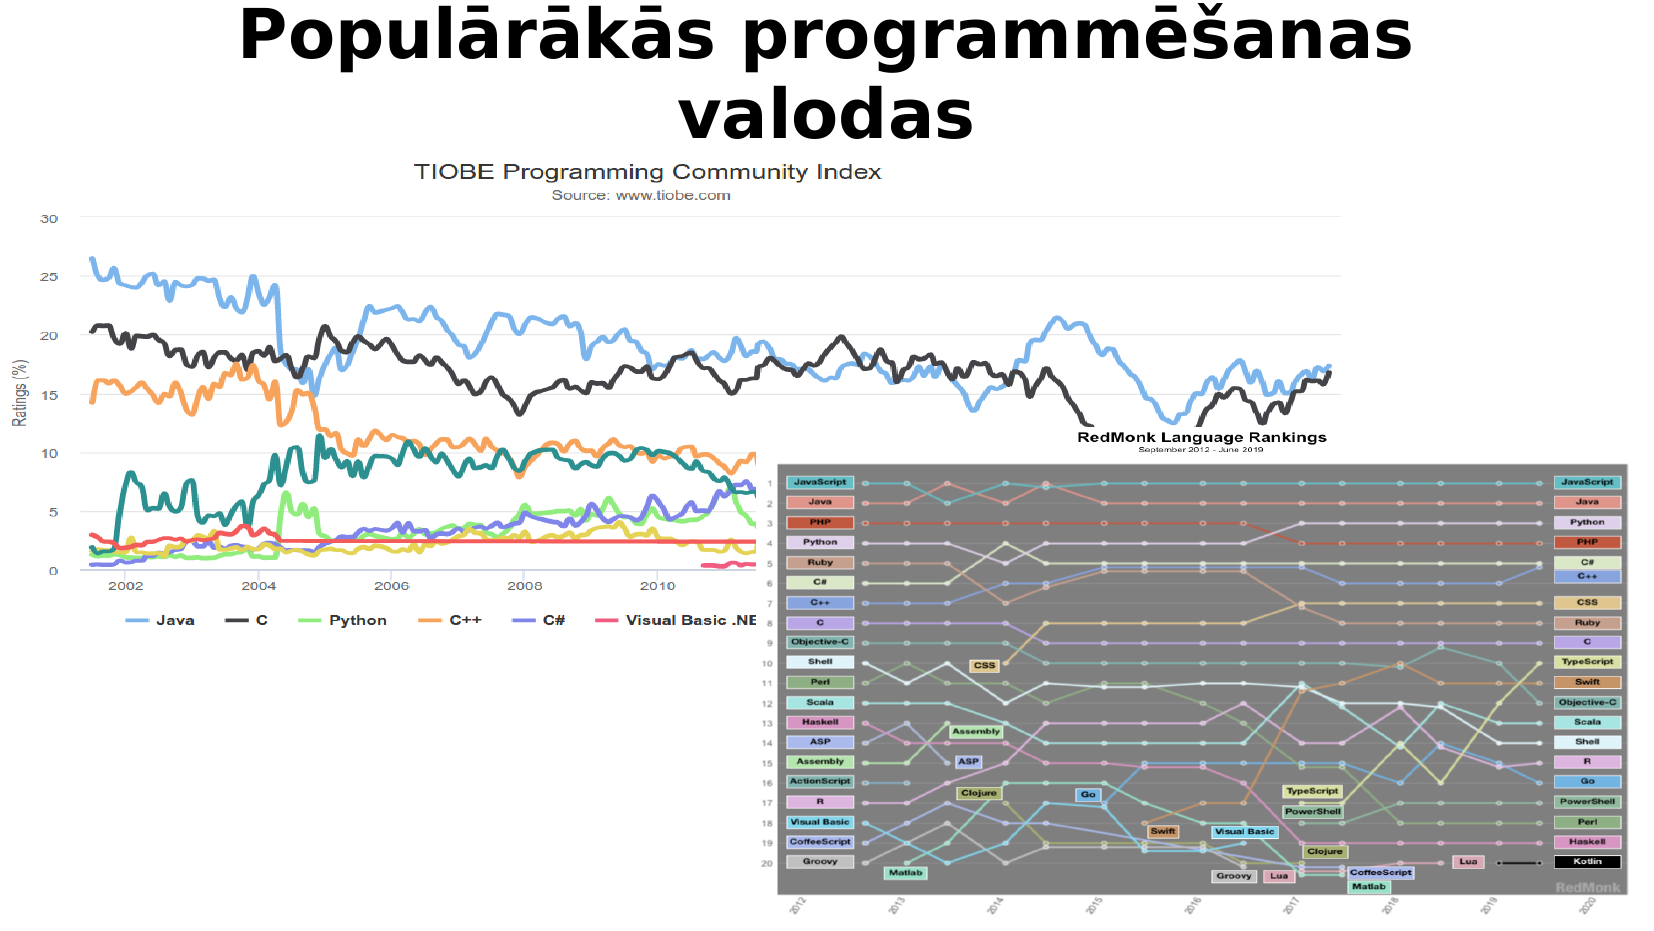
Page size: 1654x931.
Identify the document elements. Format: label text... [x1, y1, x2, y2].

title Populārākās programmēšanas valodas [82, 0, 1571, 156]
picture [9, 159, 1632, 920]
